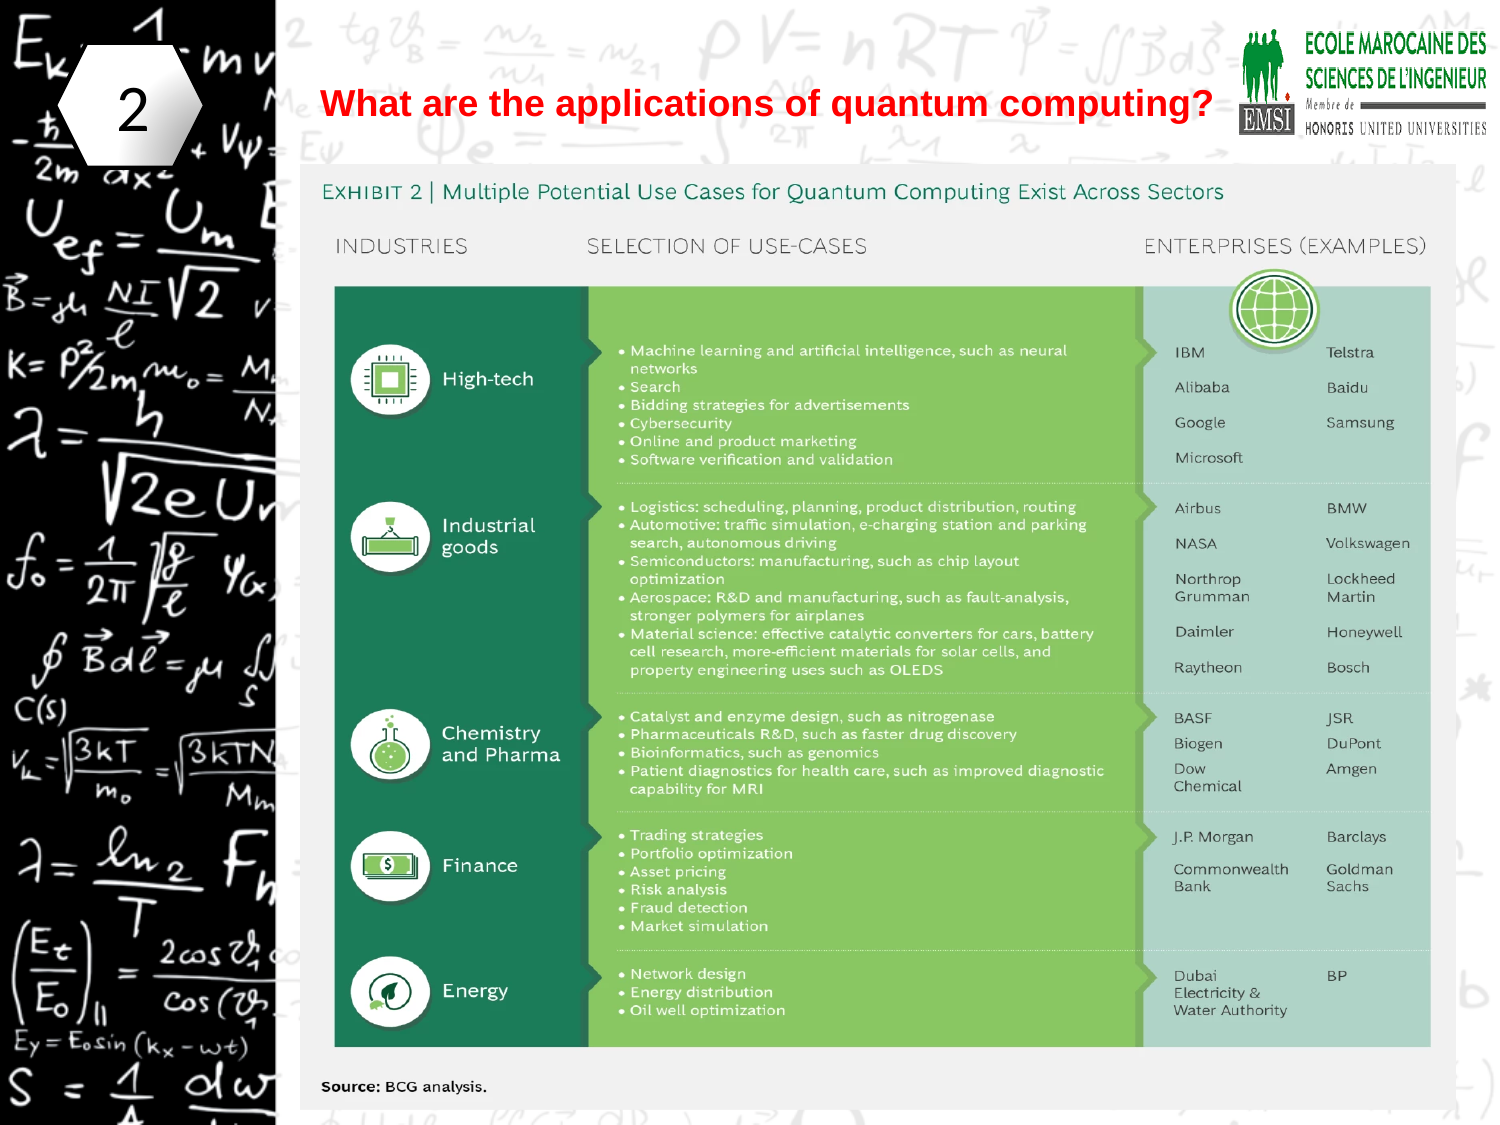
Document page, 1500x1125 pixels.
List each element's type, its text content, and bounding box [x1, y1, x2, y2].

text_box What are the applications of quantum computing? [305, 75, 1231, 132]
text_box [55, 42, 206, 168]
text_box 2 [101, 57, 159, 233]
picture [0, 0, 1500, 1125]
